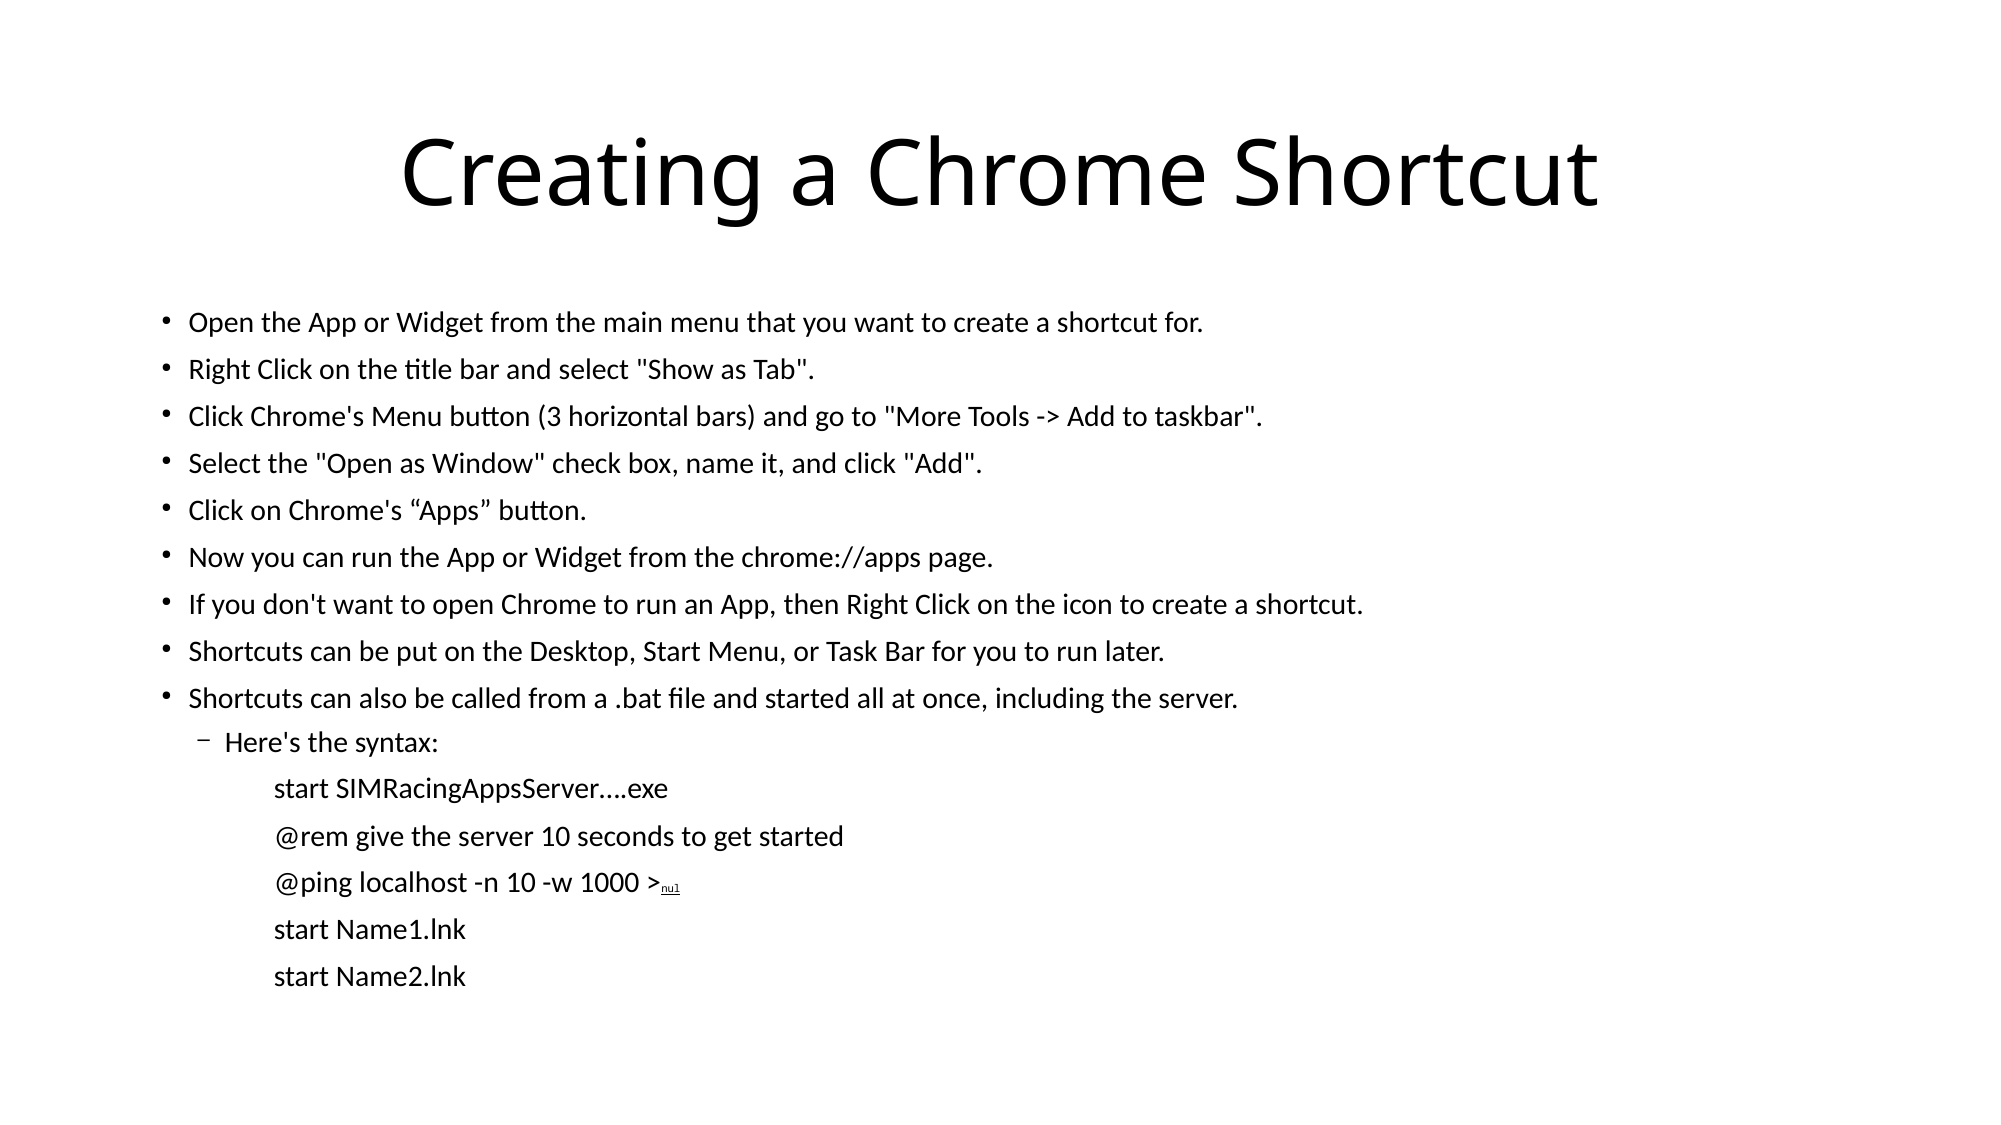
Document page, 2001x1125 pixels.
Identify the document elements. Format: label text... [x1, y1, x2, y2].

title Creating a Chrome Shortcut [137, 59, 1863, 278]
list Open the App or Widget from the main menu that you want to create a shortcut for. Right Click on the title bar and select "Show as Tab". Click Chrome's Menu button (3 horizontal bars) and go to "More Tools -> Add to taskbar". Select the "Open as Window" check box, name it, and click "Add". Click on Chrome's “Apps” button. Now you can run the App or Widget from the chrome://apps page. If you don't want to open Chrome to run an App, then Right Click on the icon to create a shortcut. Shortcuts can be put on the Desktop, Start Menu, or Task Bar for you to run later. Shortcuts can also be called from a .bat file and started all at once, including the server. Here's the syntax: start SIMRacingAppsServer….exe @rem give the server 10 seconds to get started @ping localhost -n 10 -w 1000 >nul start Name1.lnk start Name2.lnk [137, 299, 1863, 1014]
